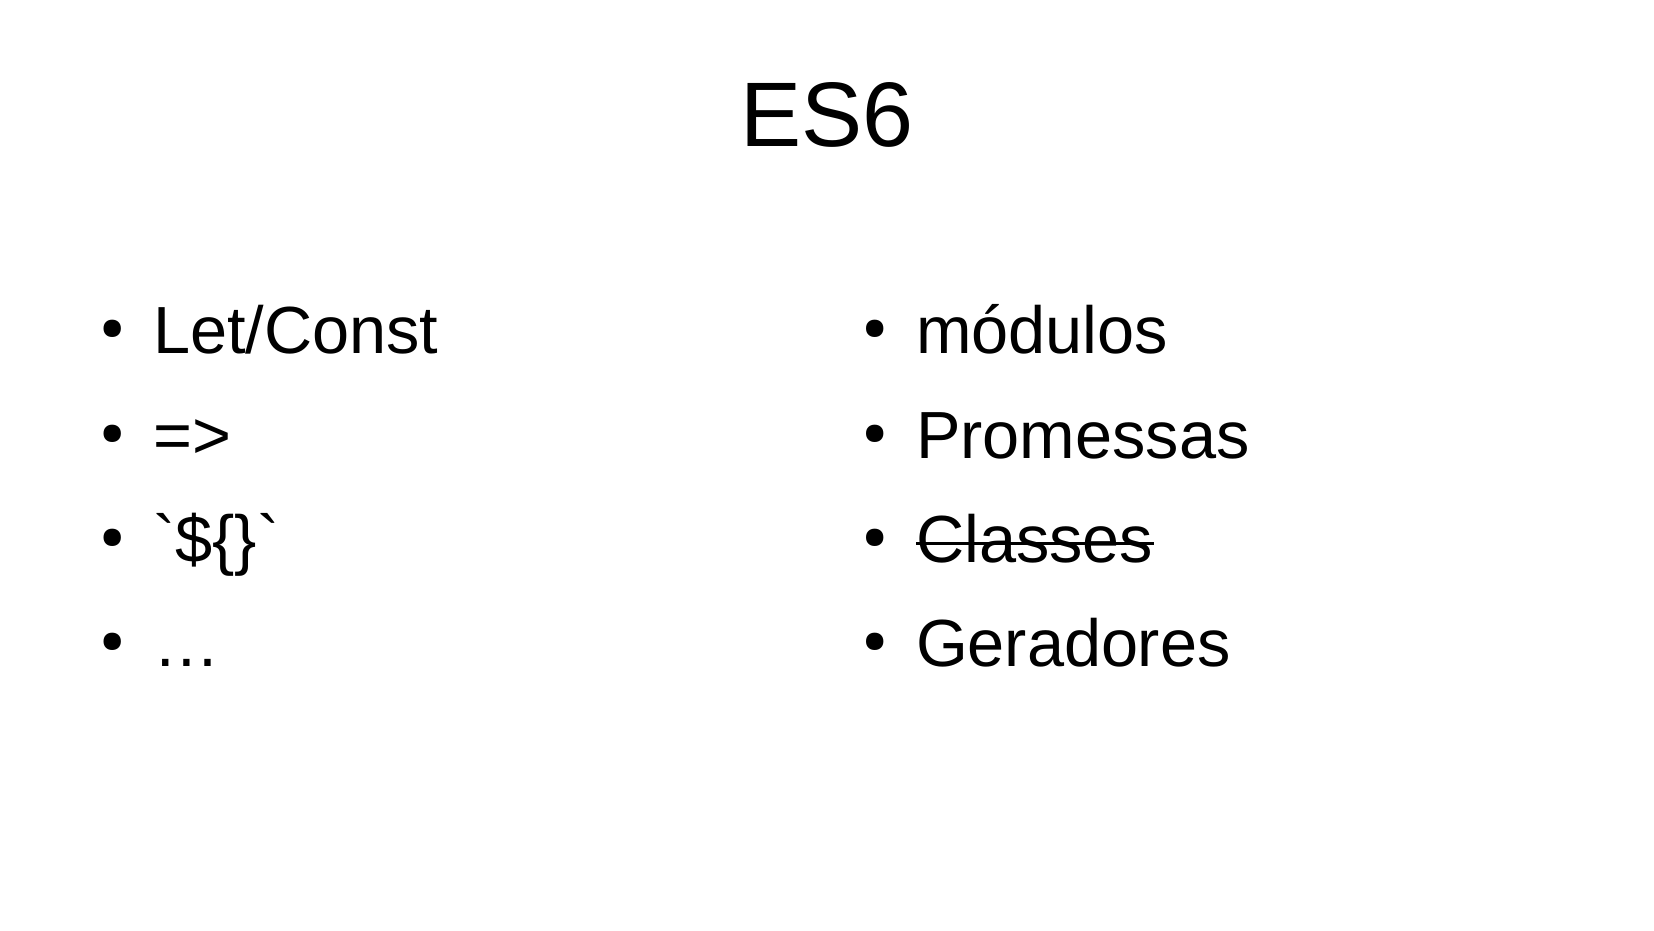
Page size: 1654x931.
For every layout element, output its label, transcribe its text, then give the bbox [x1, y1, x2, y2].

list módulos Promessas Classes Geradores [845, 217, 1572, 758]
list Let/Const => `${}` … [82, 217, 809, 758]
title ES6 [82, 37, 1571, 193]
